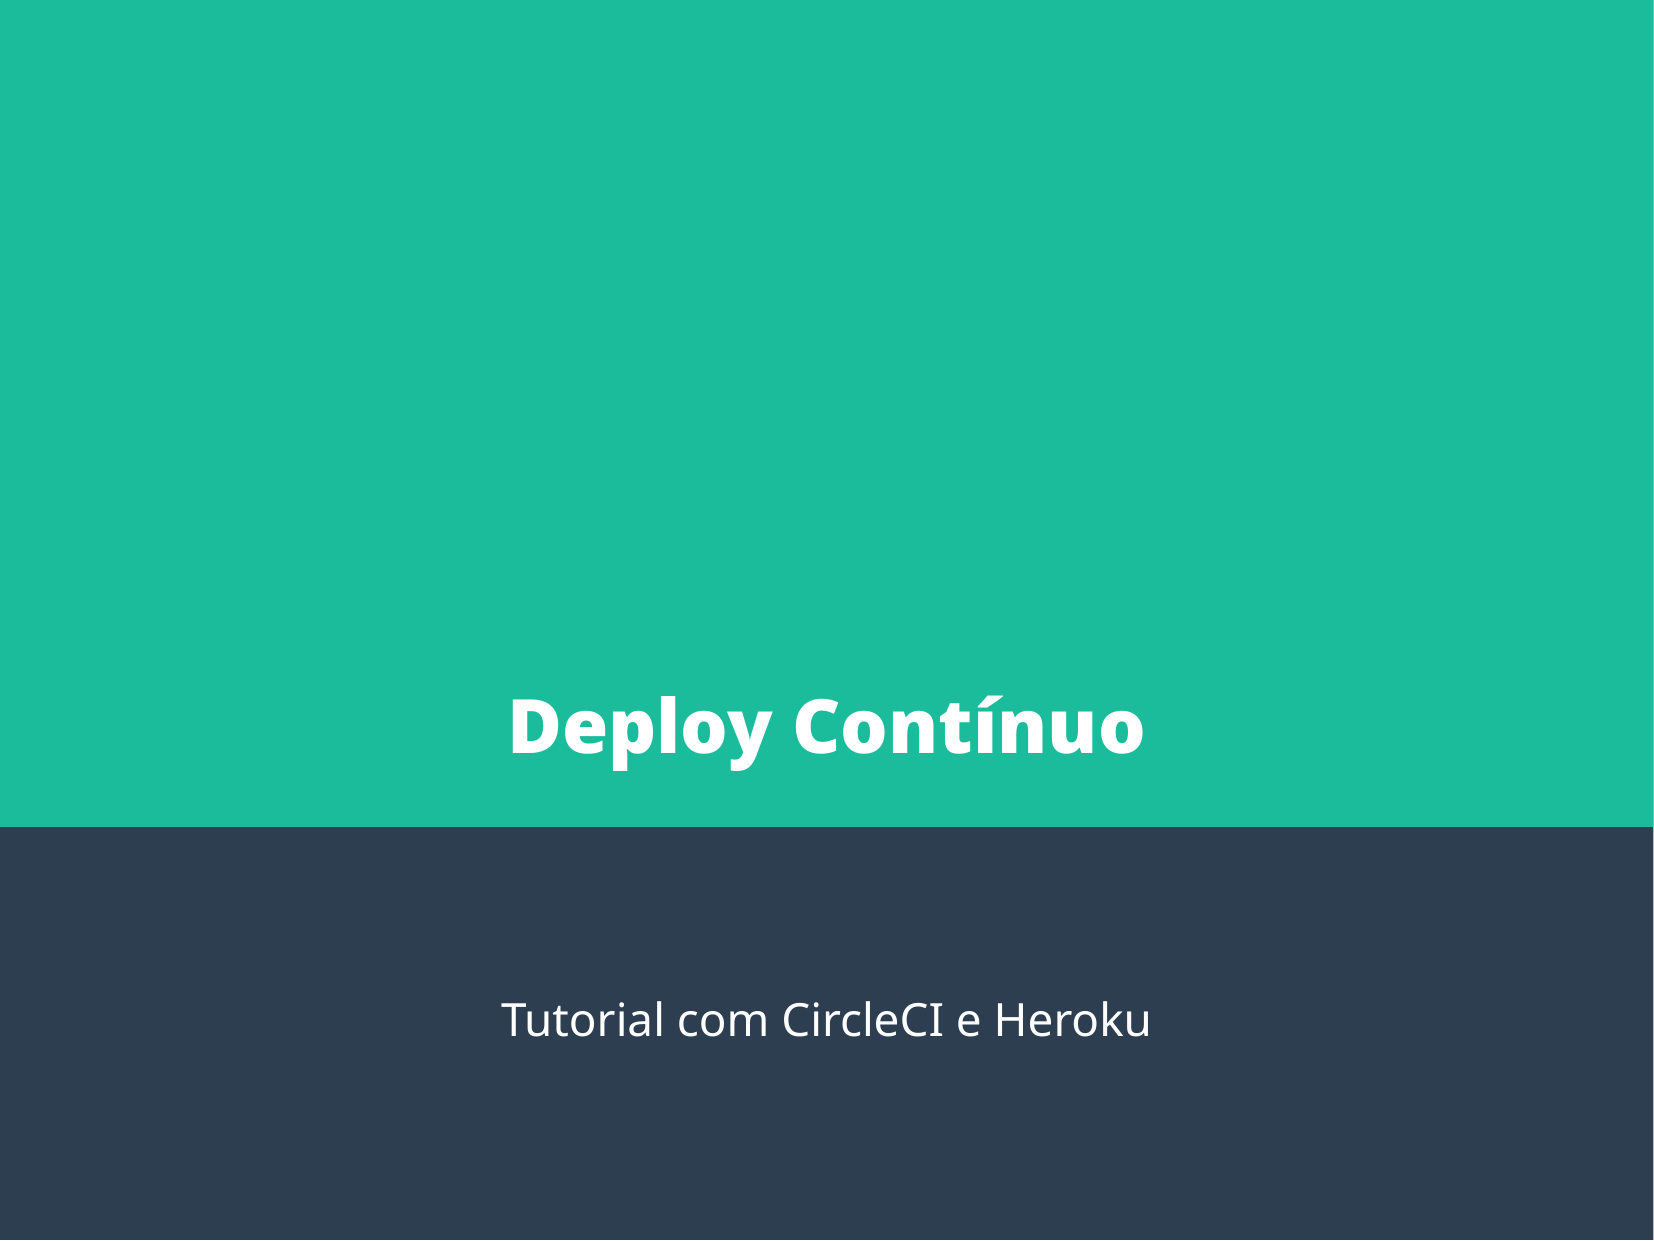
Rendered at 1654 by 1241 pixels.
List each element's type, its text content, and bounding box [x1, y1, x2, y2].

title Deploy Contínuo [59, 620, 1595, 778]
subtitle Tutorial com CircleCI e Heroku [59, 856, 1595, 1182]
